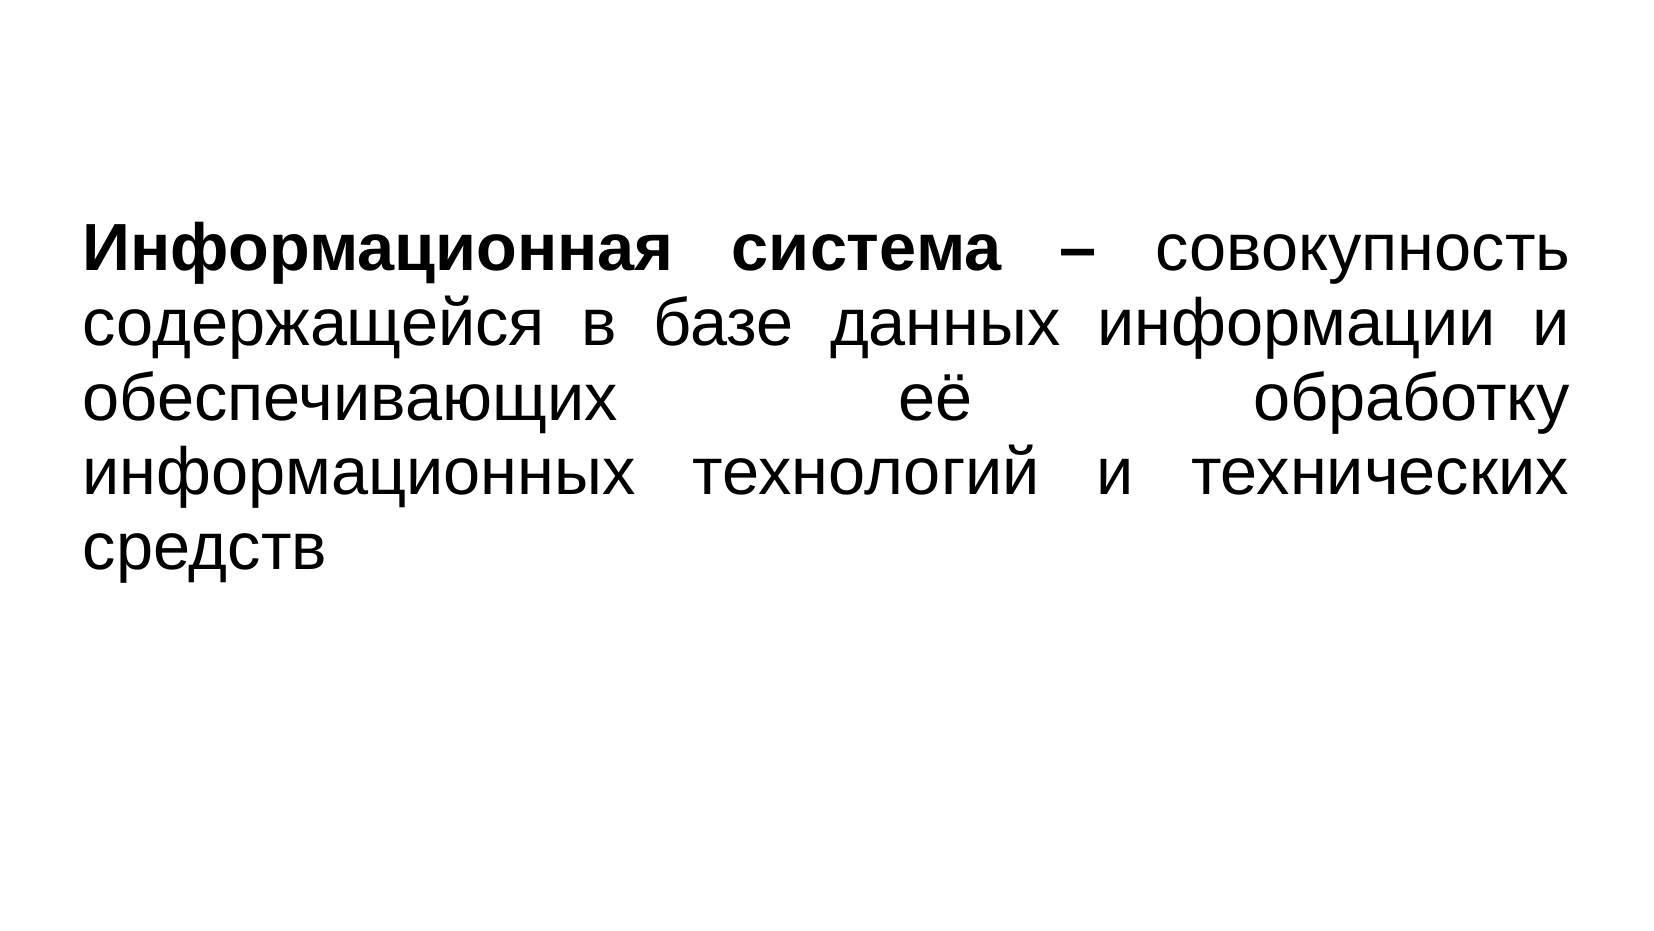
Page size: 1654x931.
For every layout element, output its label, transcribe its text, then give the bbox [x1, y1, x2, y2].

subtitle Информационная система – совокупность содержащейся в базе данных информации и обеспечивающих её обработку информационных технологий и технических средств [82, 37, 1571, 757]
